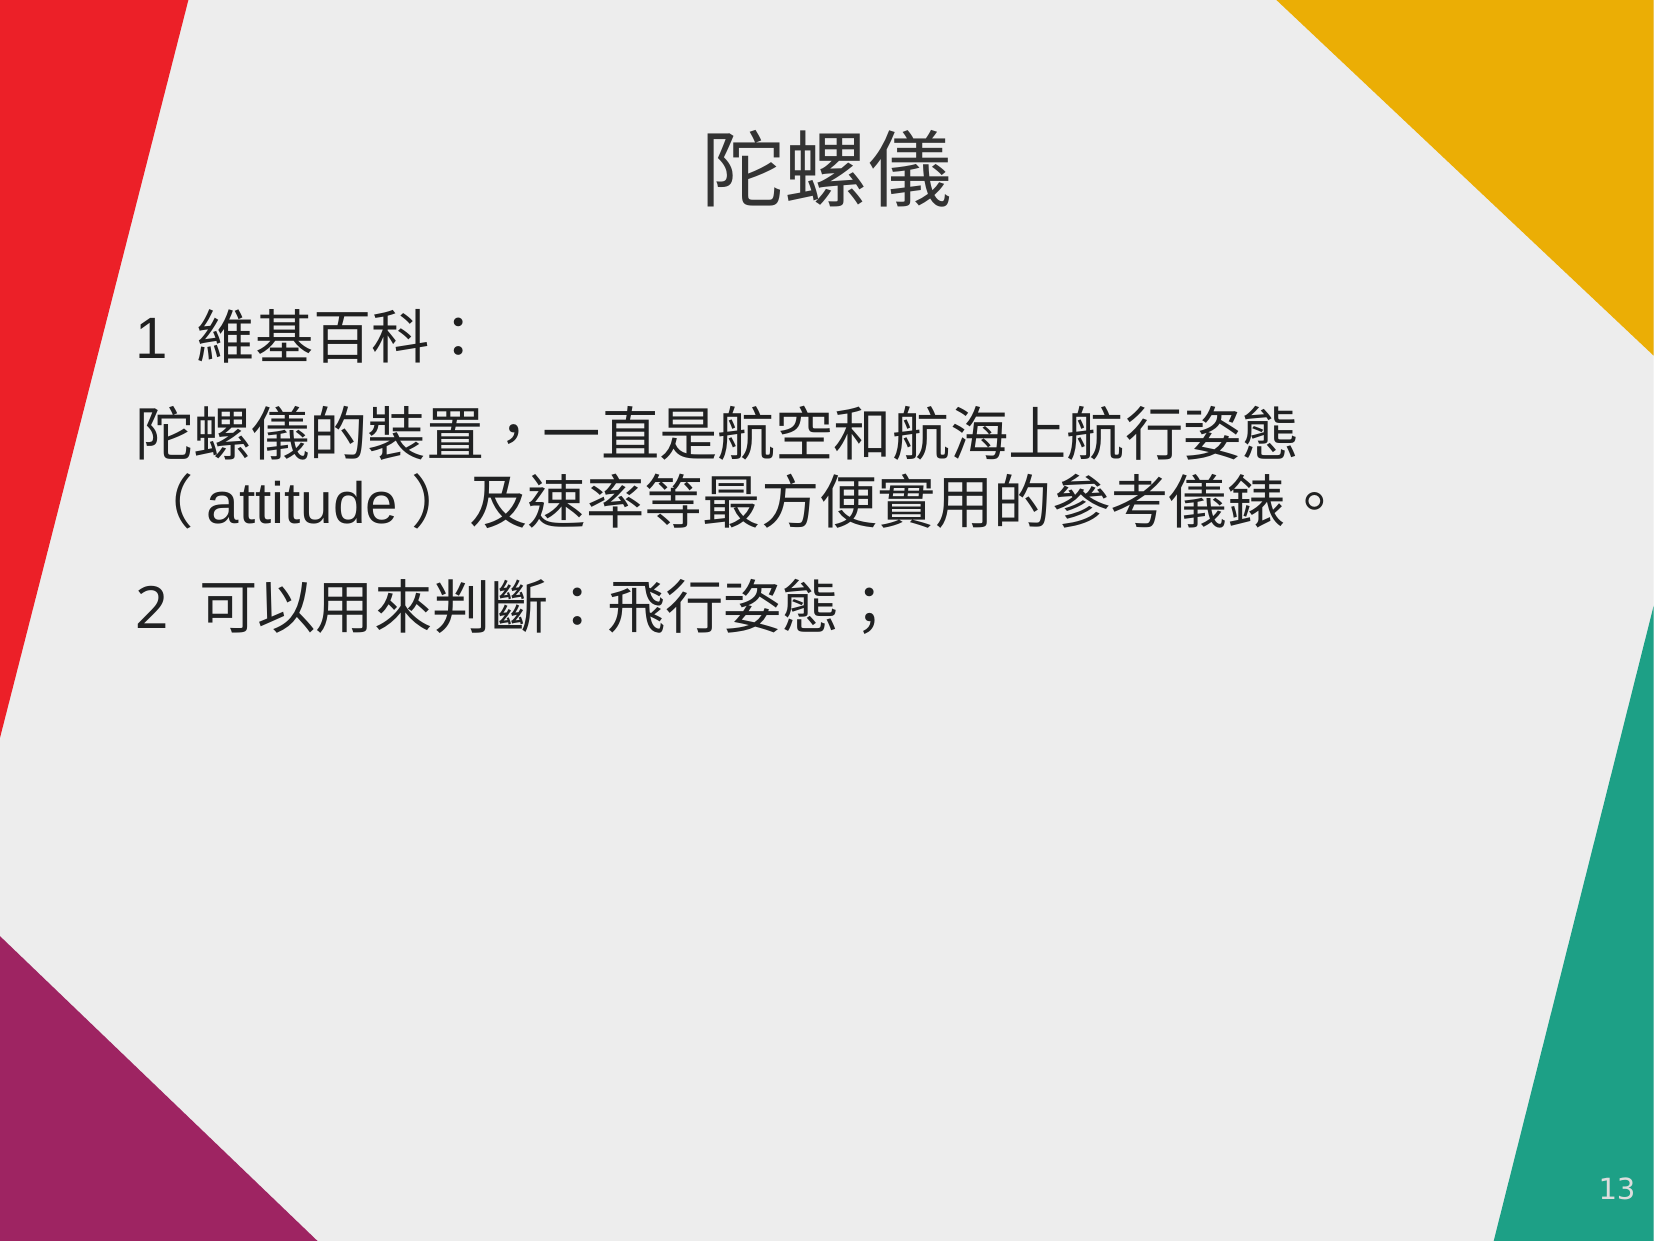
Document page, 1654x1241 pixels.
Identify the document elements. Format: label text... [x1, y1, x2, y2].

title 陀螺儀 [114, 73, 1539, 271]
list 1 維基百科： 陀螺儀的裝置，一直是航空和航海上航行姿態（attitude）及速率等最方便實用的參考儀錶。 2 可以用來判斷：飛行姿態； [135, 304, 1559, 1036]
